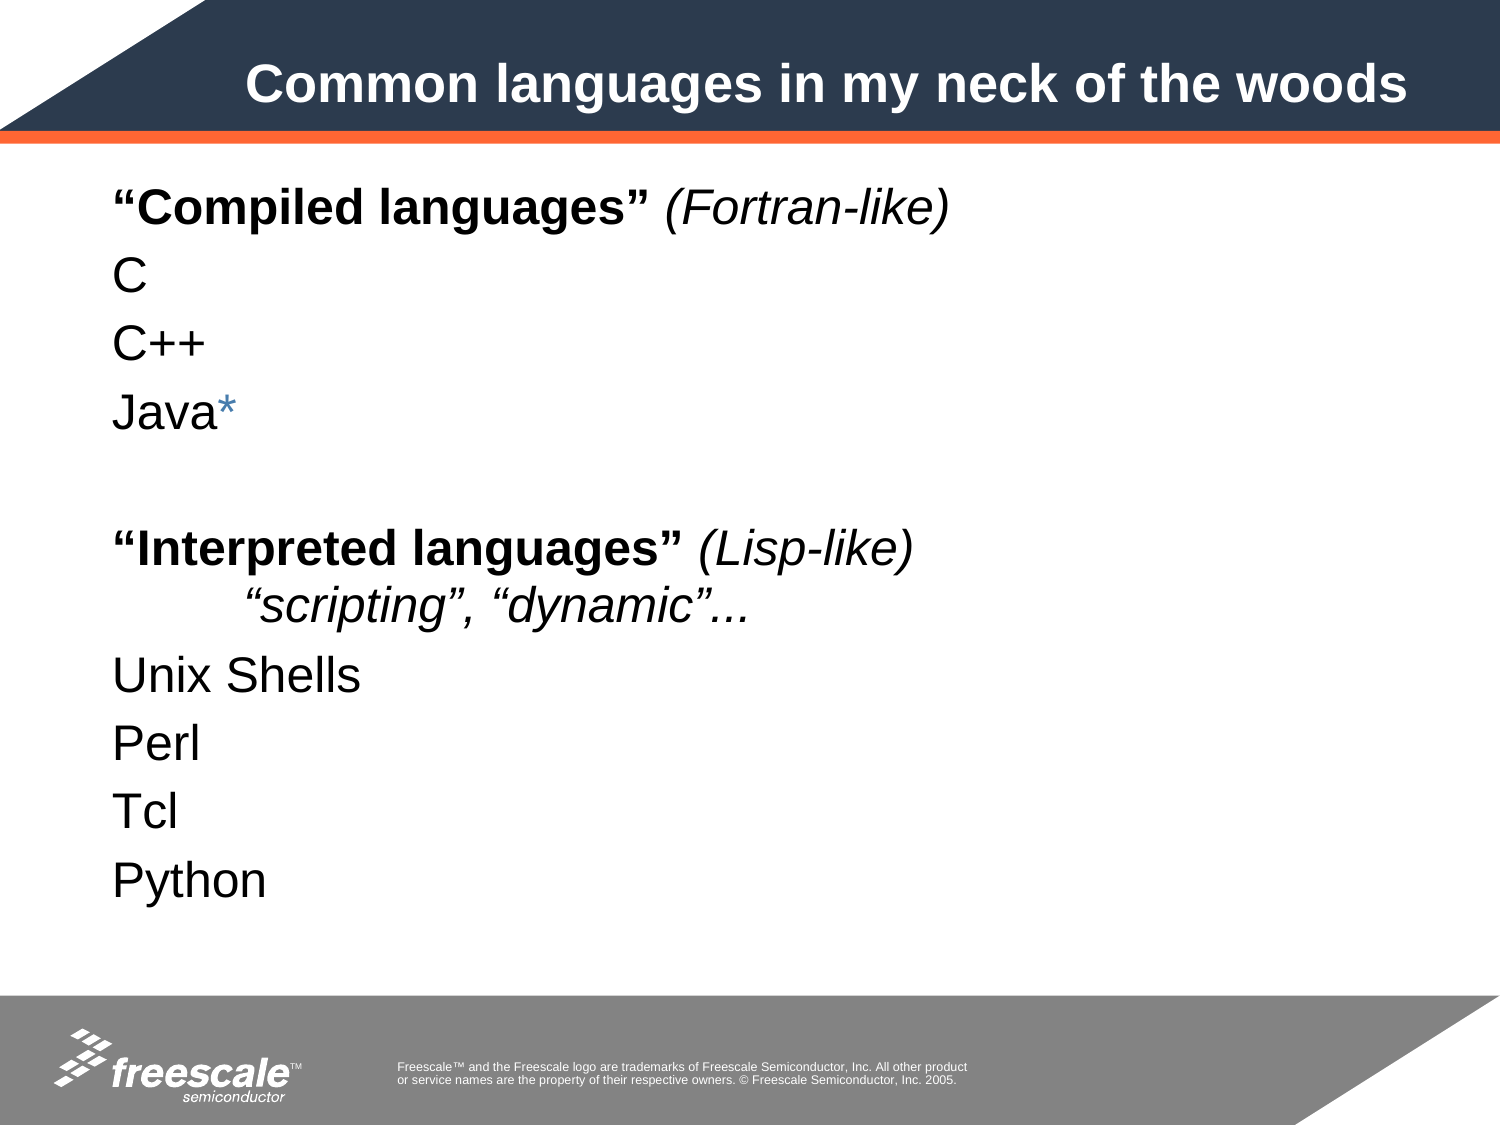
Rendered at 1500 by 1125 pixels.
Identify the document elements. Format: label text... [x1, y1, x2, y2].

title Common languages in my neck of the woods [75, 27, 1426, 146]
list “Compiled languages” (Fortran-like) C C++ Java* “Interpreted languages” (Lisp-like) “scripting”, “dynamic”... Unix Shells Perl Tcl Python [78, 175, 1429, 962]
